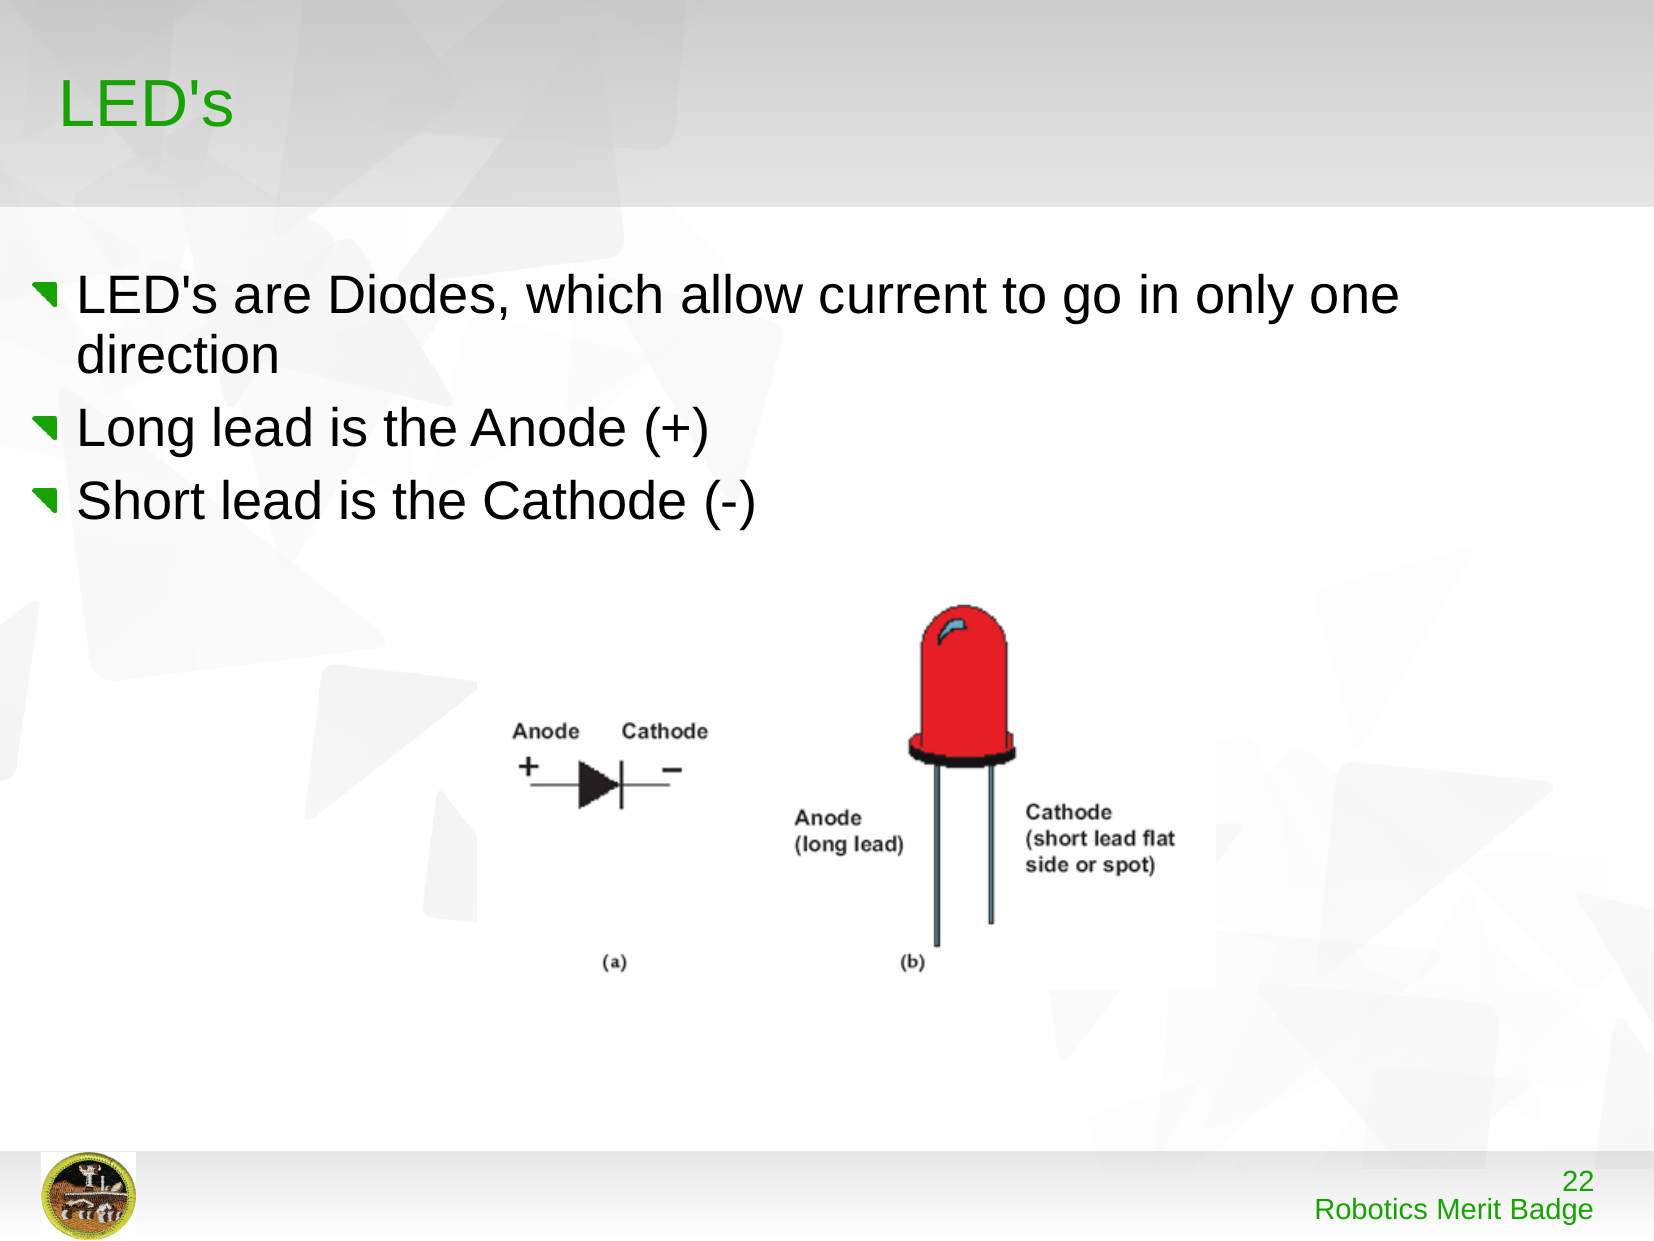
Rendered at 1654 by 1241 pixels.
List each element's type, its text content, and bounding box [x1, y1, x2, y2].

list LED's are Diodes, which allow current to go in only one direction Long lead is the Anode (+) Short lead is the Cathode (-) [32, 264, 1623, 751]
title LED's [59, 29, 1595, 178]
picture [0, 0, 1654, 1169]
picture [41, 1152, 136, 1240]
